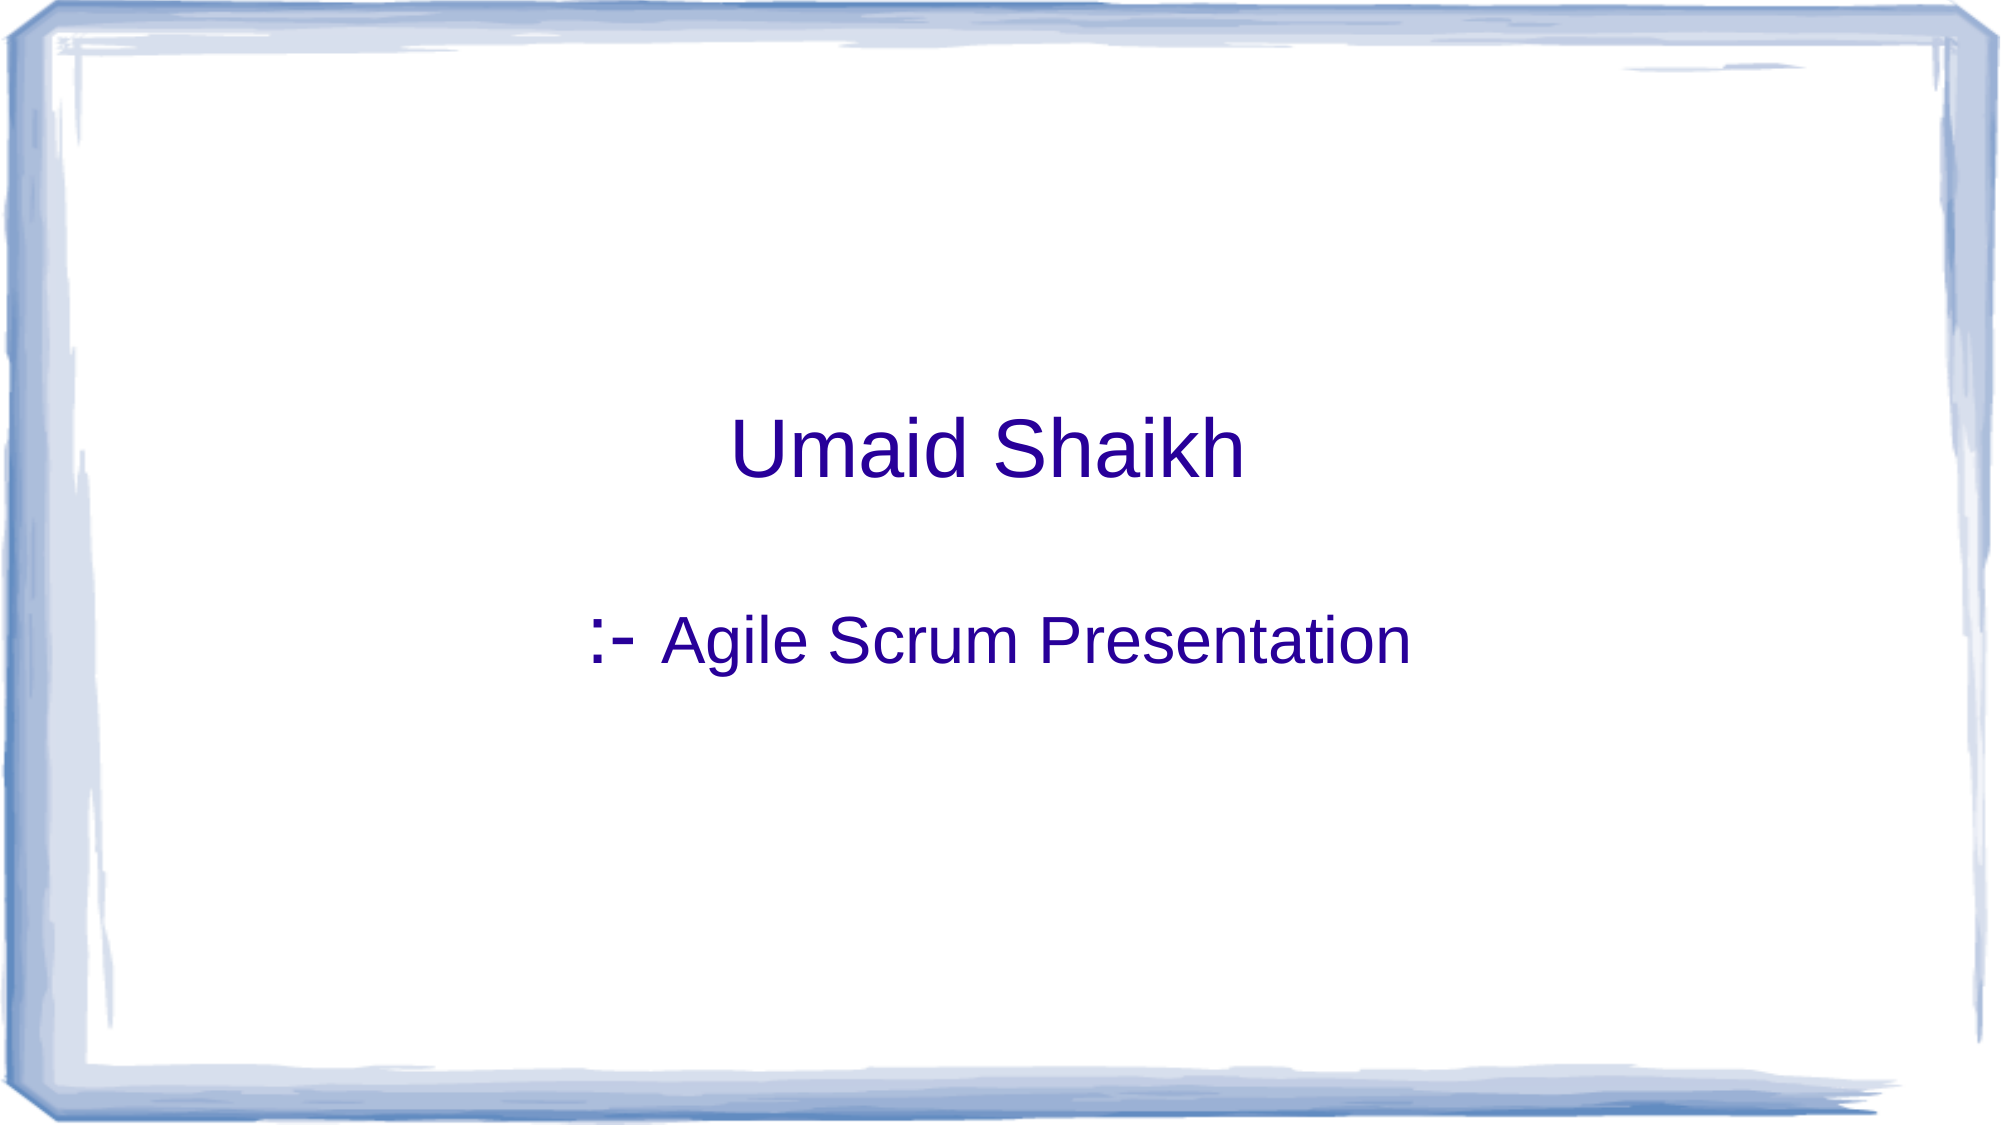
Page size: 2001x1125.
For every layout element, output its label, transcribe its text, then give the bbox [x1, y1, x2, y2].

title Umaid Shaikh :- Agile Scrum Presentation [99, 50, 1900, 1034]
picture [0, 0, 2001, 1125]
